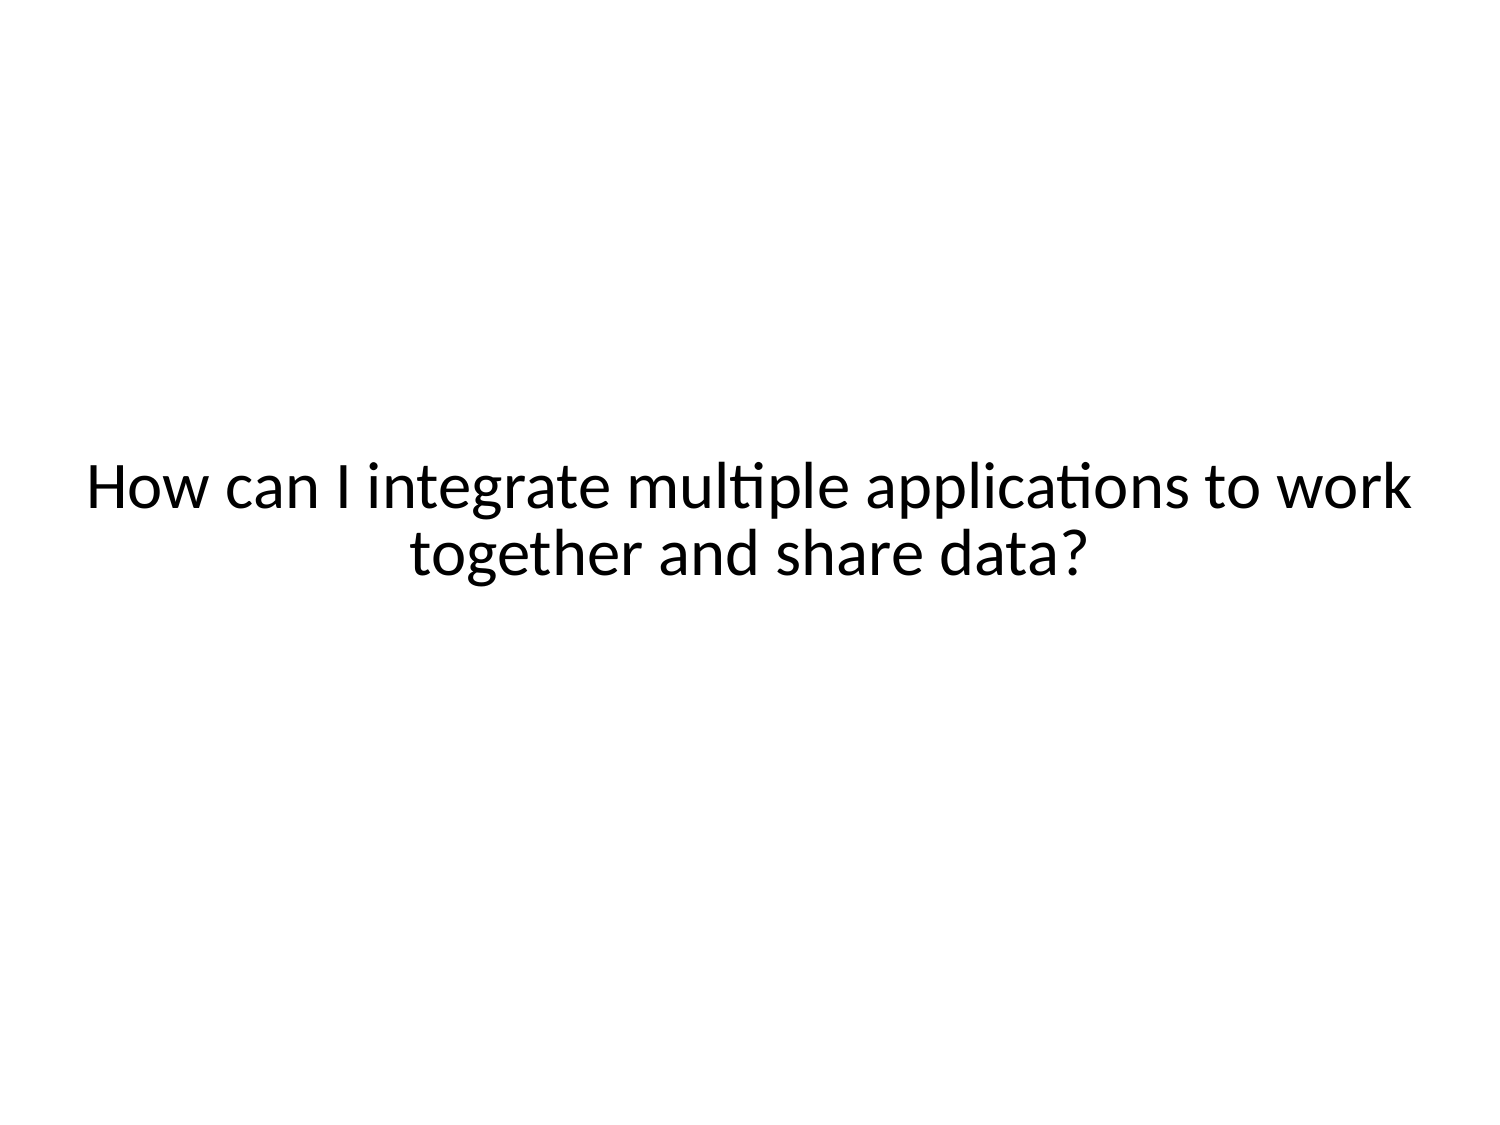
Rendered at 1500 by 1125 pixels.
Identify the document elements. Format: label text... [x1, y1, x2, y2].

subtitle How can I integrate multiple applications to work together and share data? [75, 52, 1425, 999]
